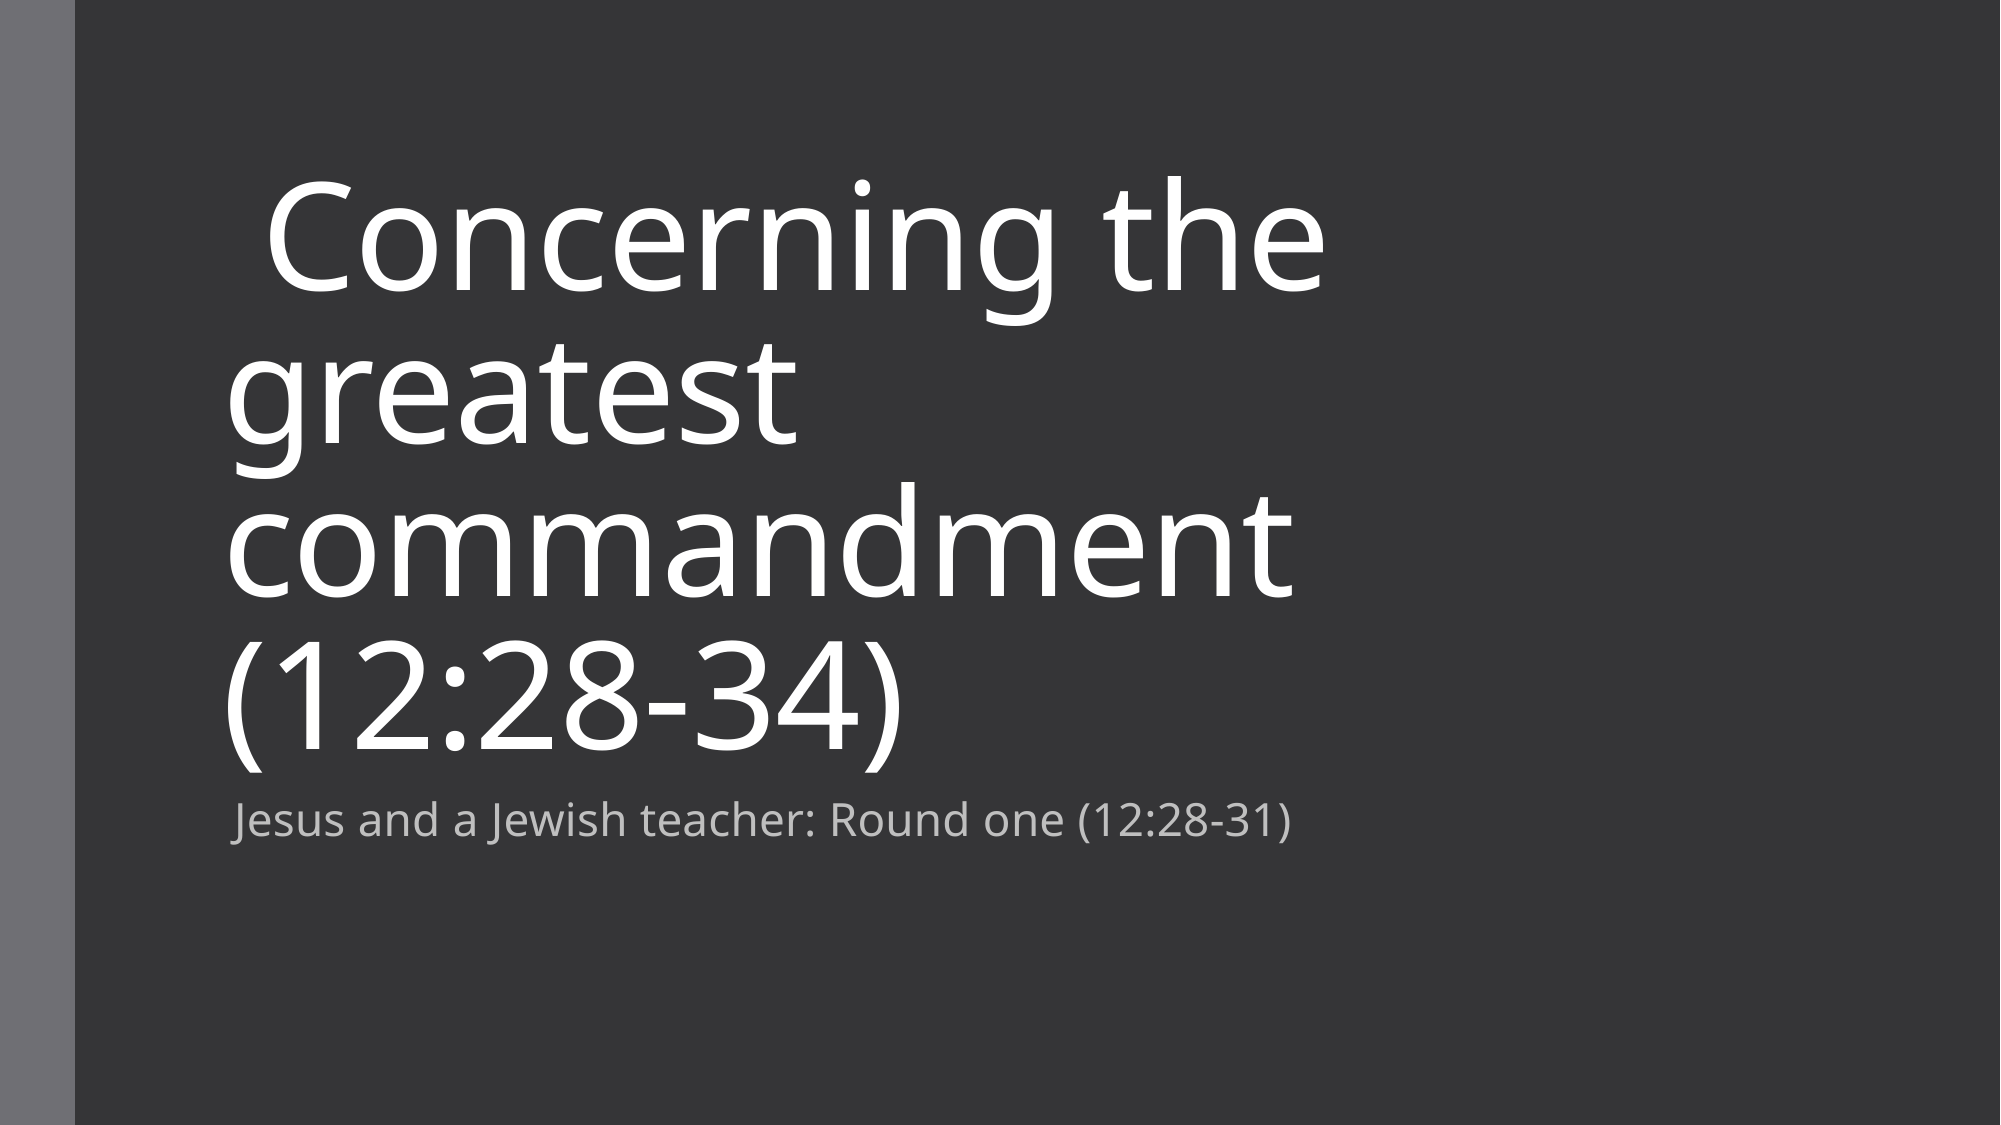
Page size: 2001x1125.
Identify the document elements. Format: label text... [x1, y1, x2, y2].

subtitle Jesus and a Jewish teacher: Round one (12:28-31) [206, 787, 1752, 1066]
title Concerning the greatest commandment (12:28-34) [206, 124, 1752, 787]
